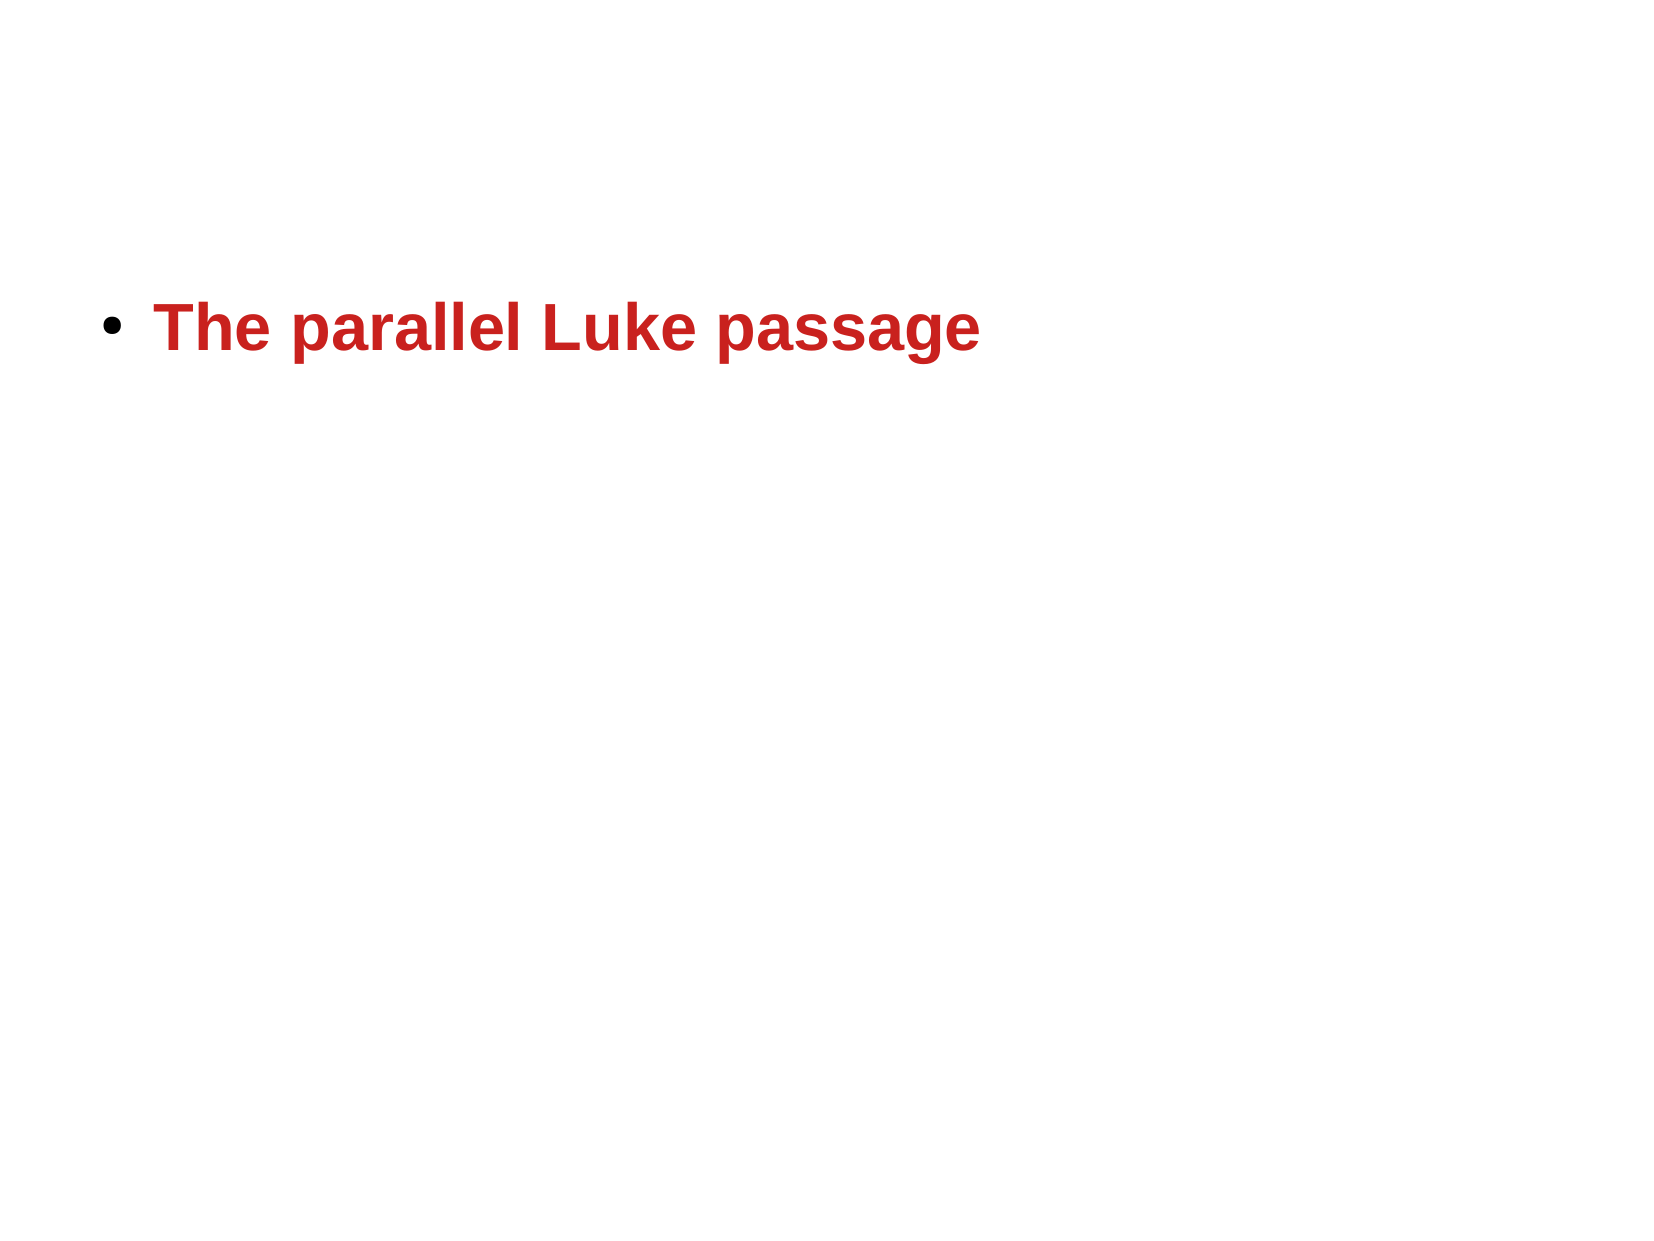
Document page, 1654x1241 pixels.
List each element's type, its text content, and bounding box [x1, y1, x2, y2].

list The parallel Luke passage [82, 290, 1571, 1010]
